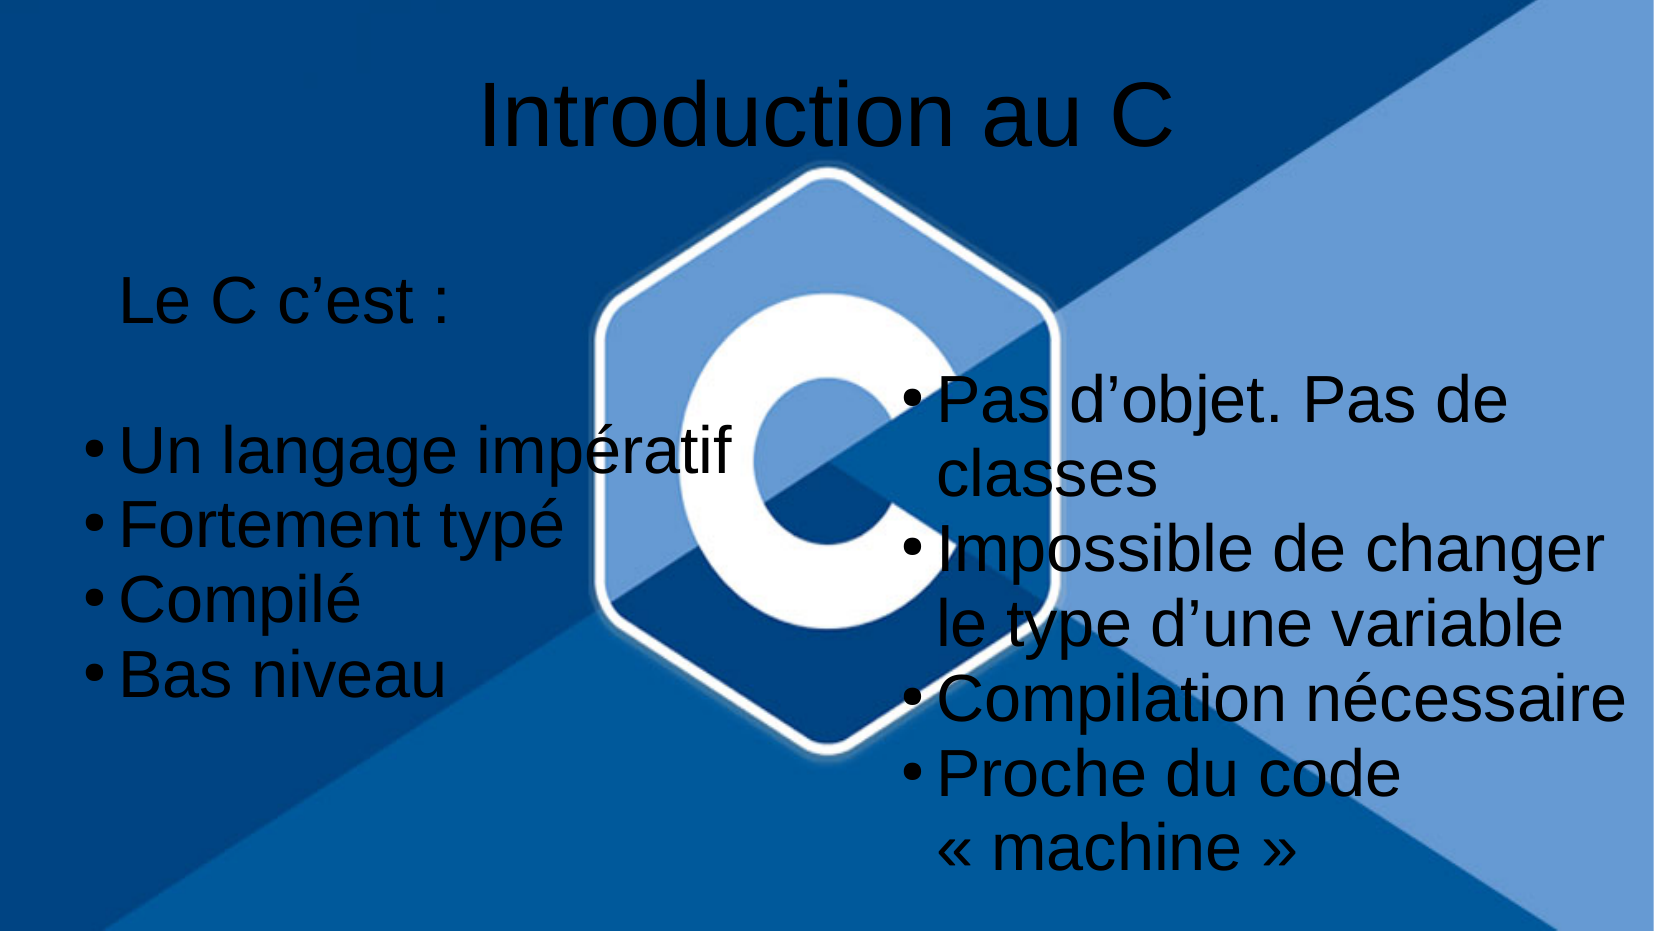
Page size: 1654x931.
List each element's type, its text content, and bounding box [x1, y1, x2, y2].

subtitle Le C c’est : Un langage impératif Fortement typé Compilé Bas niveau [82, 217, 798, 758]
picture [0, 0, 1654, 931]
title Introduction au C [82, 37, 1571, 193]
text_box Pas d’objet. Pas de classes Impossible de changer le type d’une variable Compilation nécessaire Proche du code « machine » [885, 354, 1654, 893]
